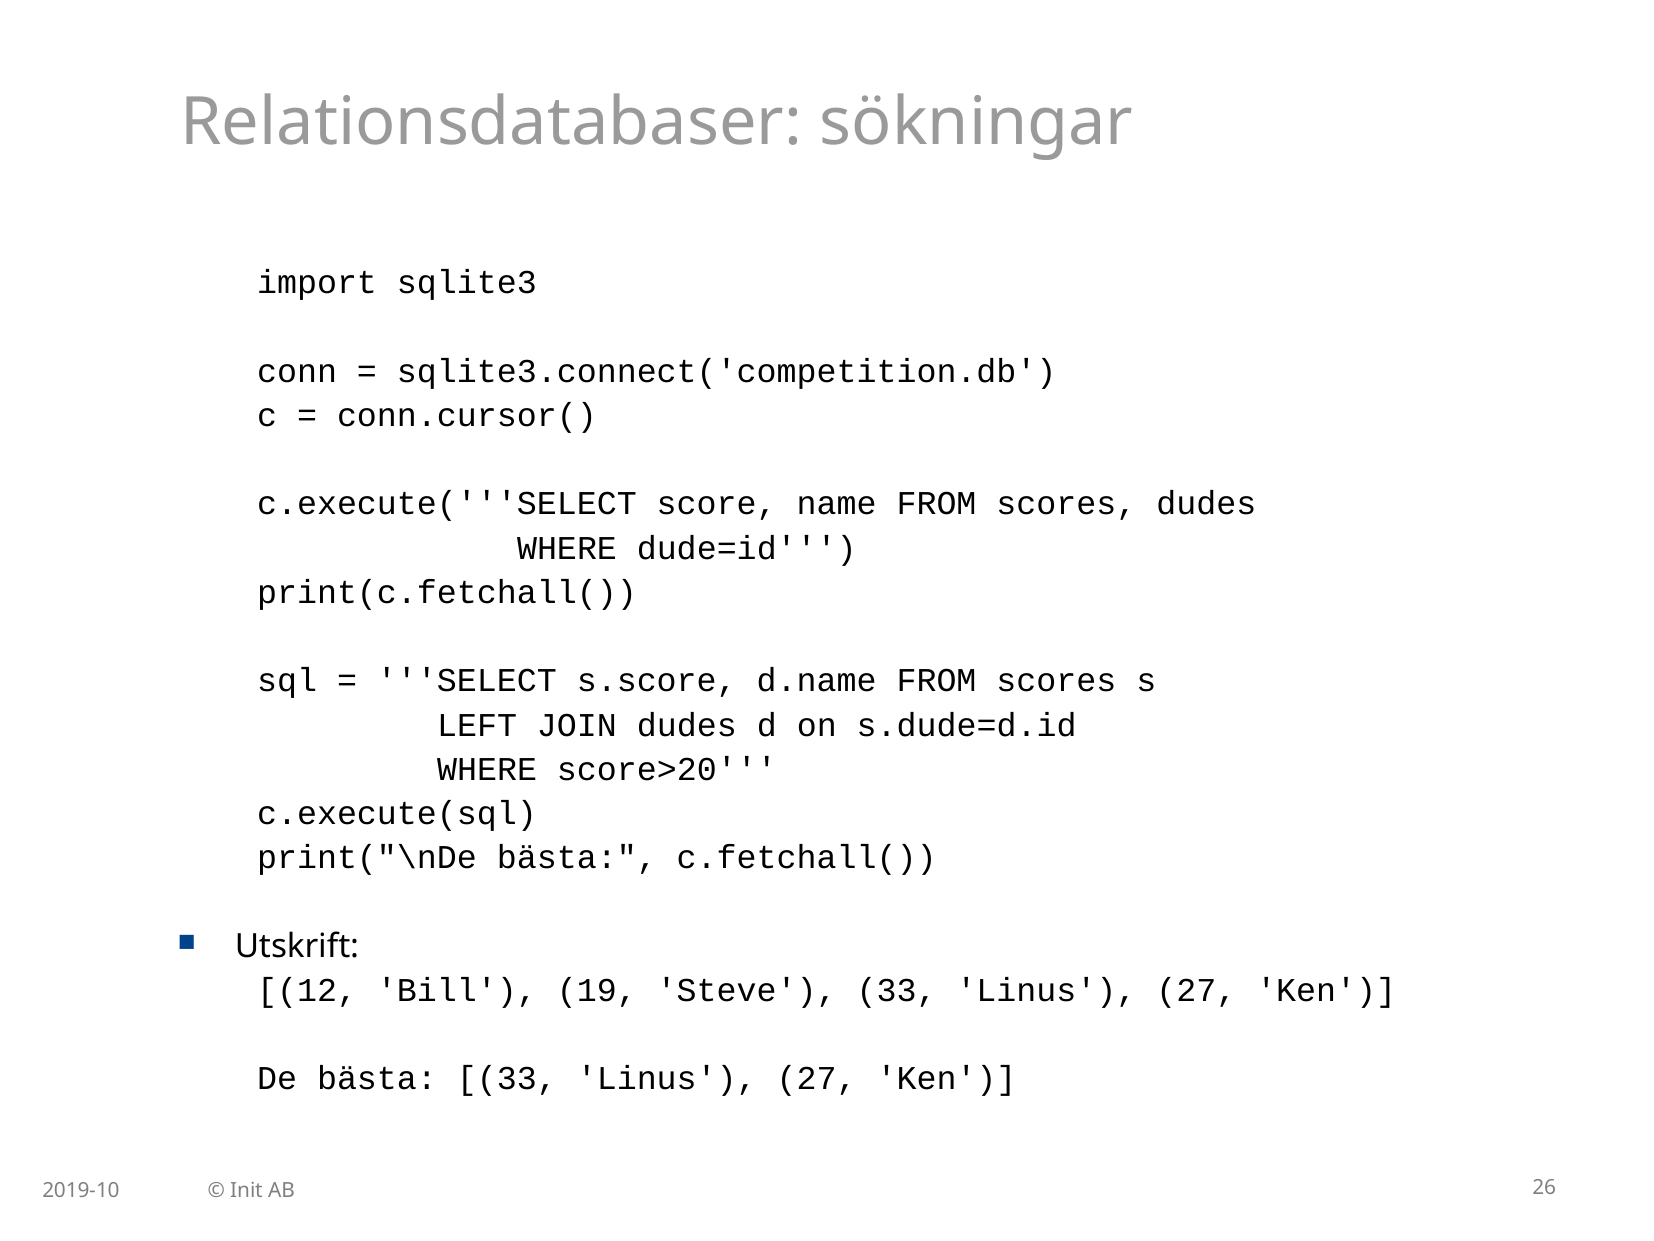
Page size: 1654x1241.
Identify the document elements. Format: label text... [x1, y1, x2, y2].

text_box 2019-10 [27, 1143, 166, 1210]
text_box © Init AB [192, 1143, 1461, 1210]
text_box import sqlite3 conn = sqlite3.connect('competition.db') c = conn.cursor() c.execute('''SELECT score, name FROM scores, dudes WHERE dude=id''') print(c.fetchall()) sql = '''SELECT s.score, d.name FROM scores s LEFT JOIN dudes d on s.dude=d.id WHERE score>20''' c.execute(sql) print("\nDe bästa:", c.fetchall()) Utskrift: [(12, 'Bill'), (19, 'Steve'), (33, 'Linus'), (27, 'Ken')] De bästa: [(33, 'Linus'), (27, 'Ken')] [165, 209, 1489, 1061]
text_box <nummer> [1488, 1143, 1571, 1210]
text_box Relationsdatabaser: sökningar [165, 0, 1489, 166]
